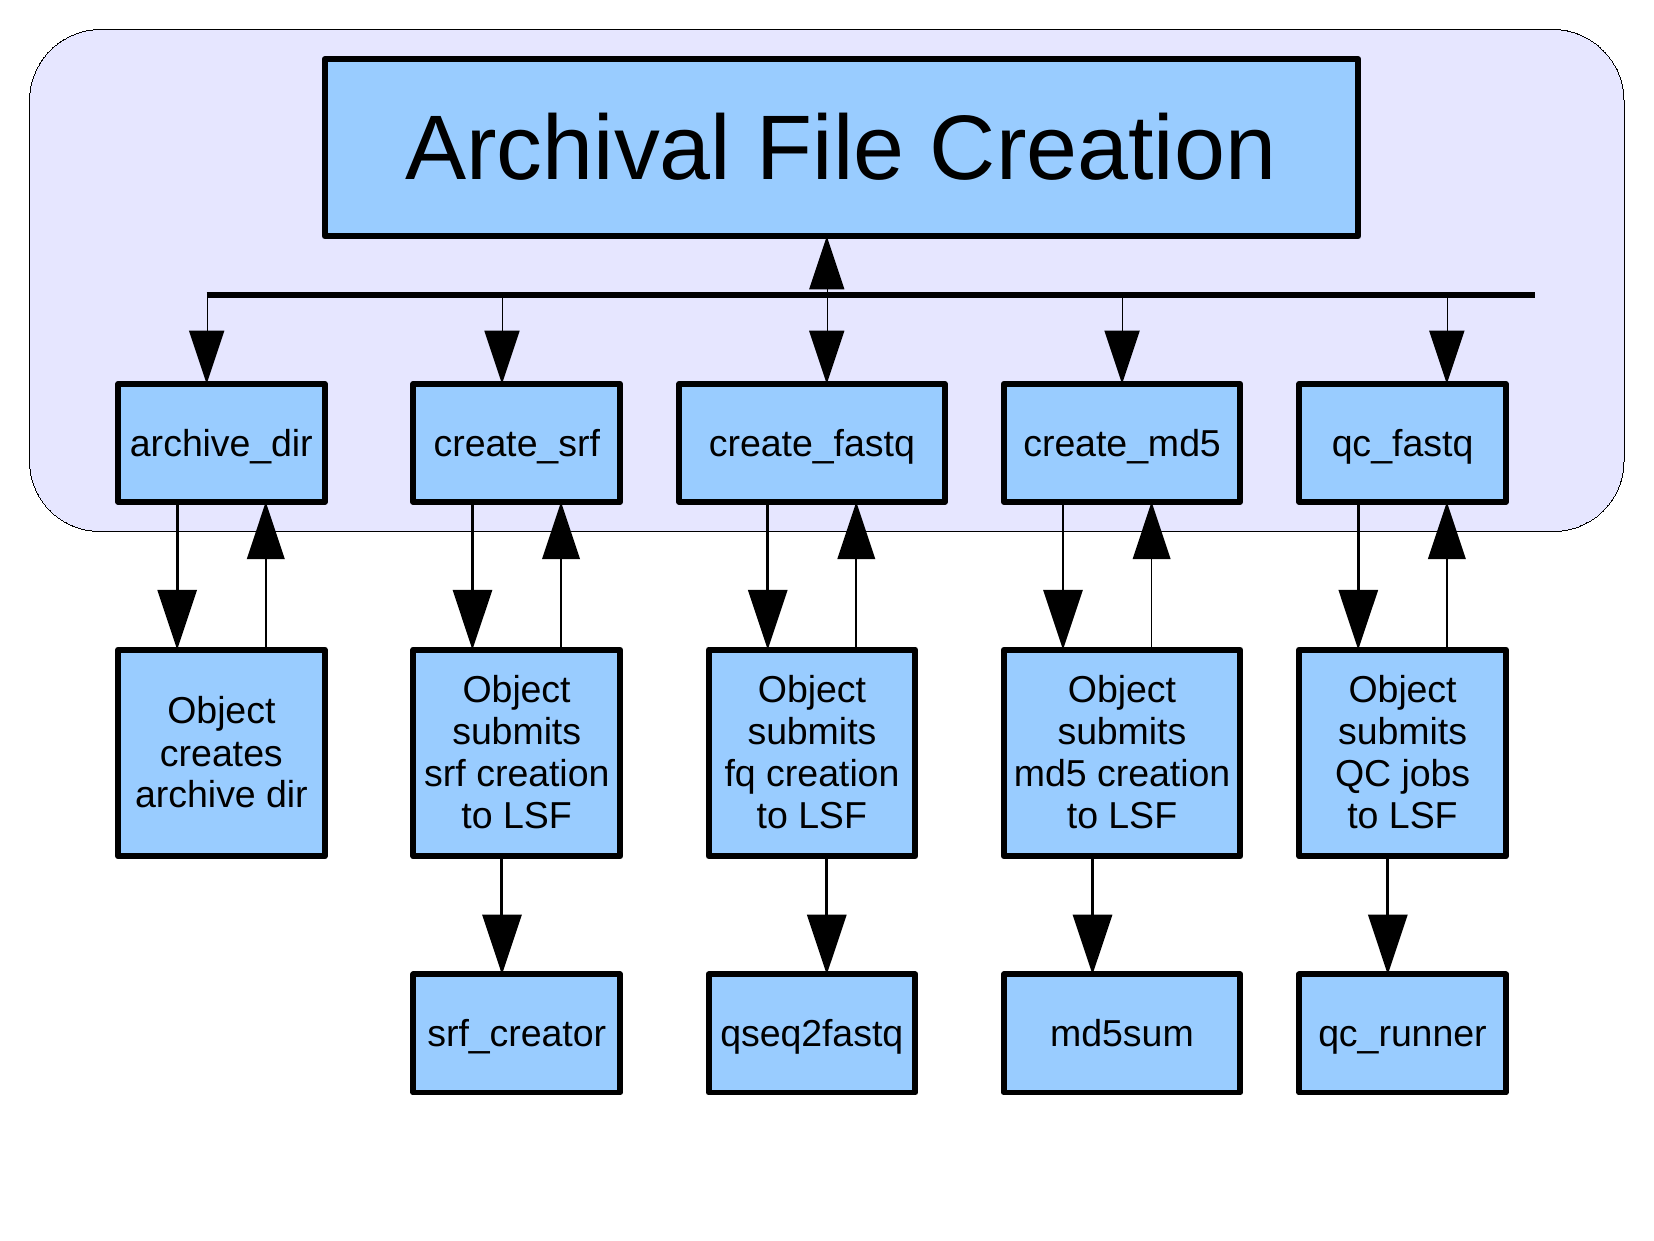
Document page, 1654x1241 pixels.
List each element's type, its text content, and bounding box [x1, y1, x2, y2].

text_box srf_creator [413, 974, 621, 1093]
text_box qc_fastq [1299, 383, 1506, 502]
text_box Object creates archive dir [118, 649, 325, 857]
text_box [179, 502, 265, 532]
text_box create_srf [413, 383, 621, 502]
text_box qseq2fastq [708, 974, 916, 1093]
text_box Object submits md5 creation to LSF [1003, 649, 1241, 857]
text_box create_md5 [1003, 383, 1241, 502]
text_box [1360, 502, 1446, 532]
text_box [474, 502, 560, 532]
text_box [769, 502, 855, 532]
text_box [1123, 298, 1447, 532]
text_box [503, 298, 827, 532]
text_box Archival File Creation [324, 59, 1359, 237]
text_box [29, 29, 1625, 532]
text_box [1064, 502, 1151, 532]
text_box Object submits srf creation to LSF [413, 649, 621, 857]
text_box md5sum [1003, 974, 1241, 1093]
text_box qc_runner [1299, 974, 1506, 1093]
text_box [208, 298, 502, 532]
text_box archive_dir [118, 383, 325, 502]
text_box [828, 298, 1122, 532]
text_box create_fastq [679, 383, 945, 502]
text_box Object submits fq creation to LSF [708, 649, 916, 857]
text_box Object submits QC jobs to LSF [1299, 649, 1506, 857]
